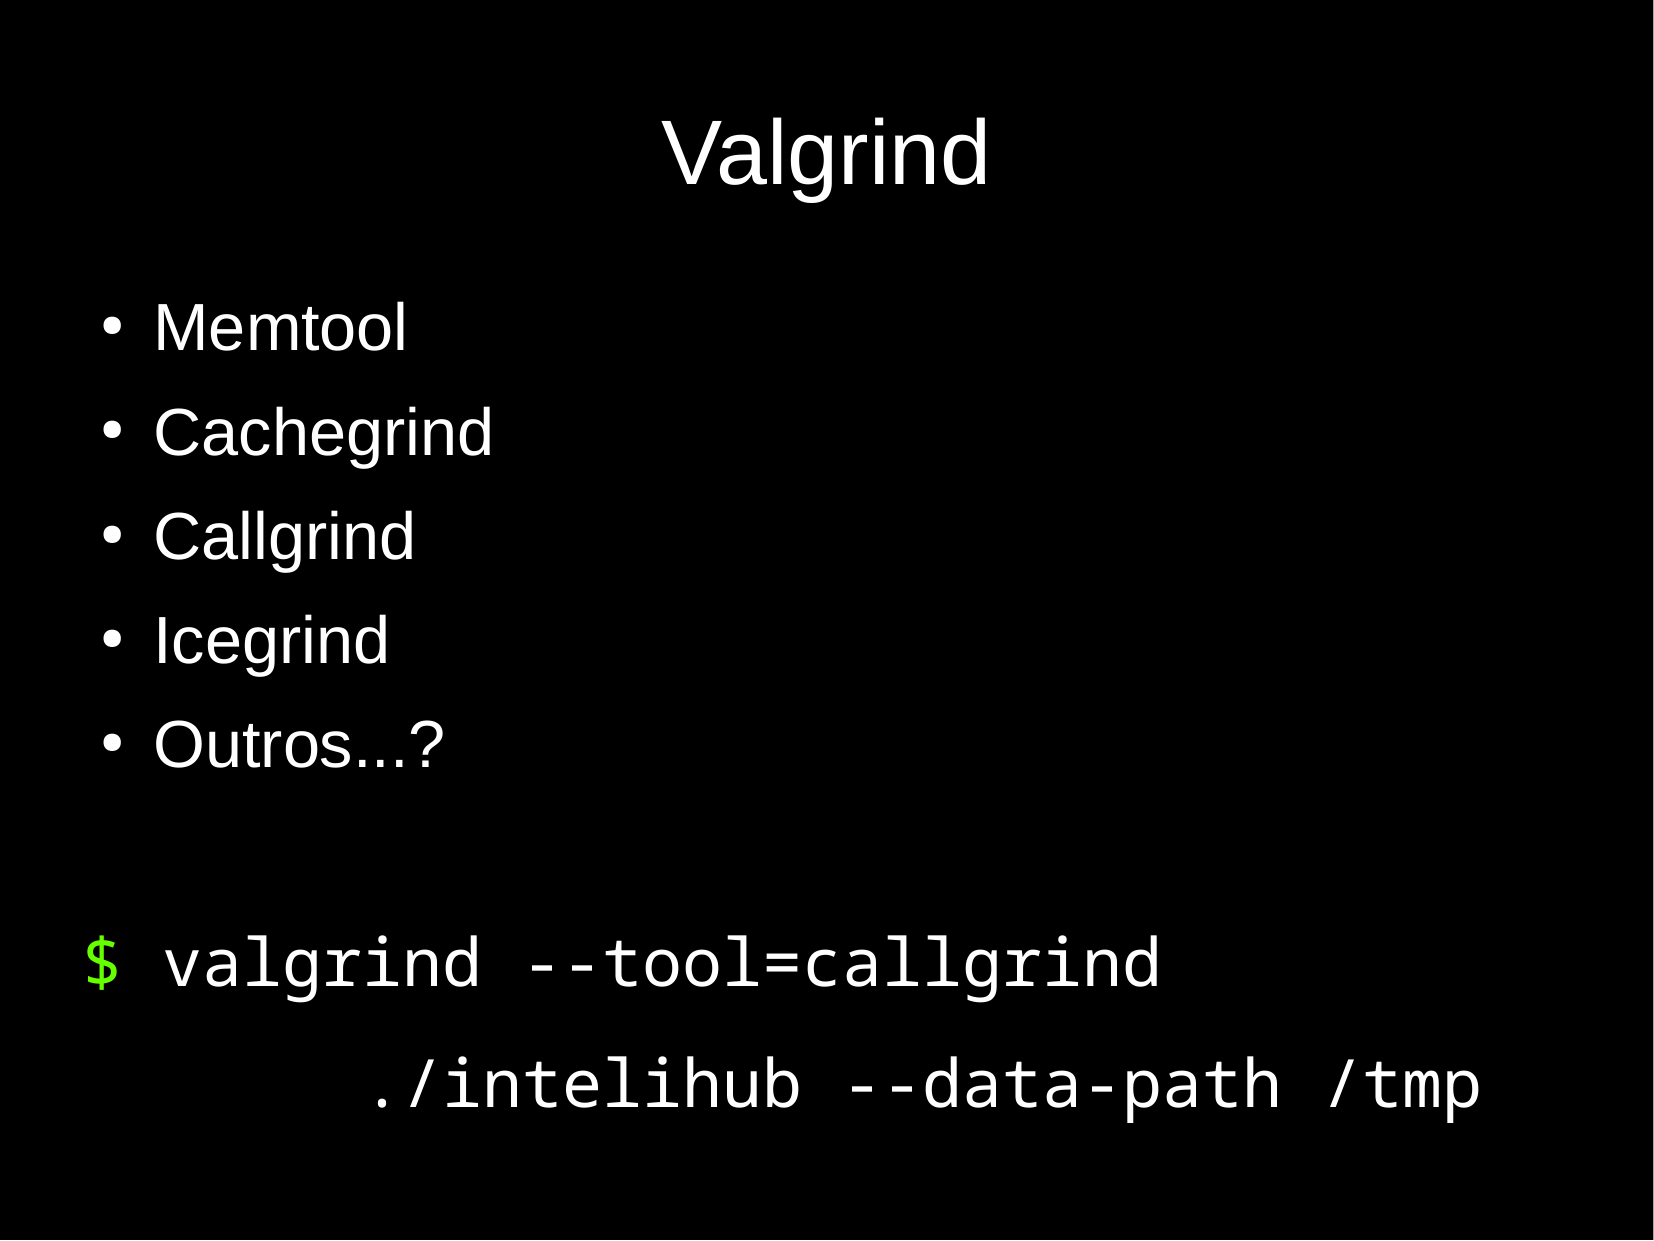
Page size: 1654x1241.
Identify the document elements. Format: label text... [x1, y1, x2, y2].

list Memtool Cachegrind Callgrind Icegrind Outros...? $ valgrind --tool=callgrind ./intelihub --data-path /tmp [82, 290, 1571, 1109]
title Valgrind [82, 49, 1571, 257]
